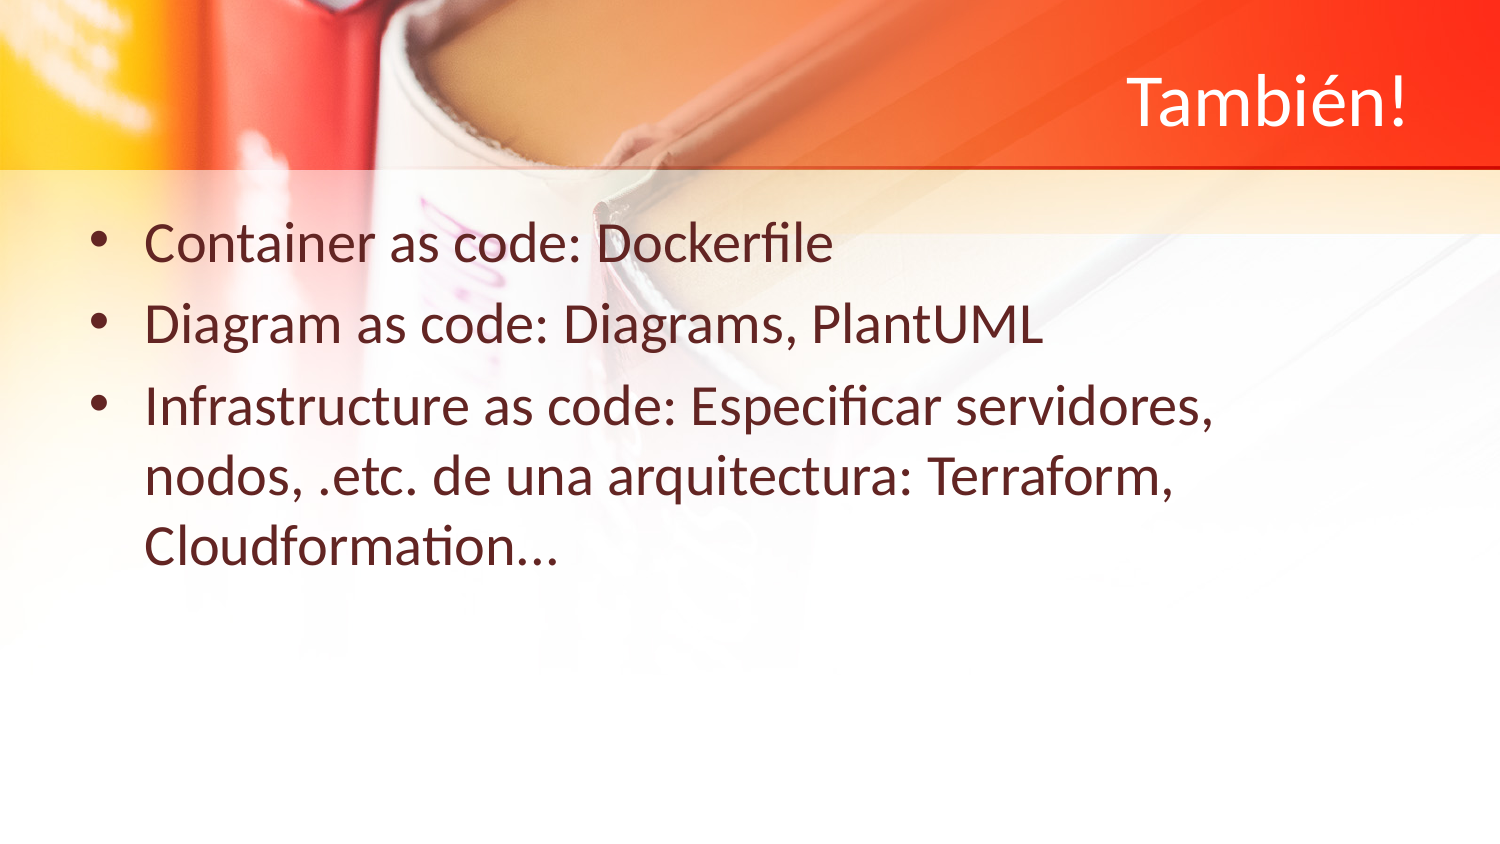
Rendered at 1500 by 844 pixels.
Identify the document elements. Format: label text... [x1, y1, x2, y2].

list Container as code: Dockerfile Diagram as code: Diagrams, PlantUML Infrastructure as code: Especificar servidores, nodos, .etc. de una arquitectura: Terraform, Cloudformation... [73, 196, 1427, 773]
picture [0, 0, 1500, 844]
title También! [73, 46, 1427, 147]
